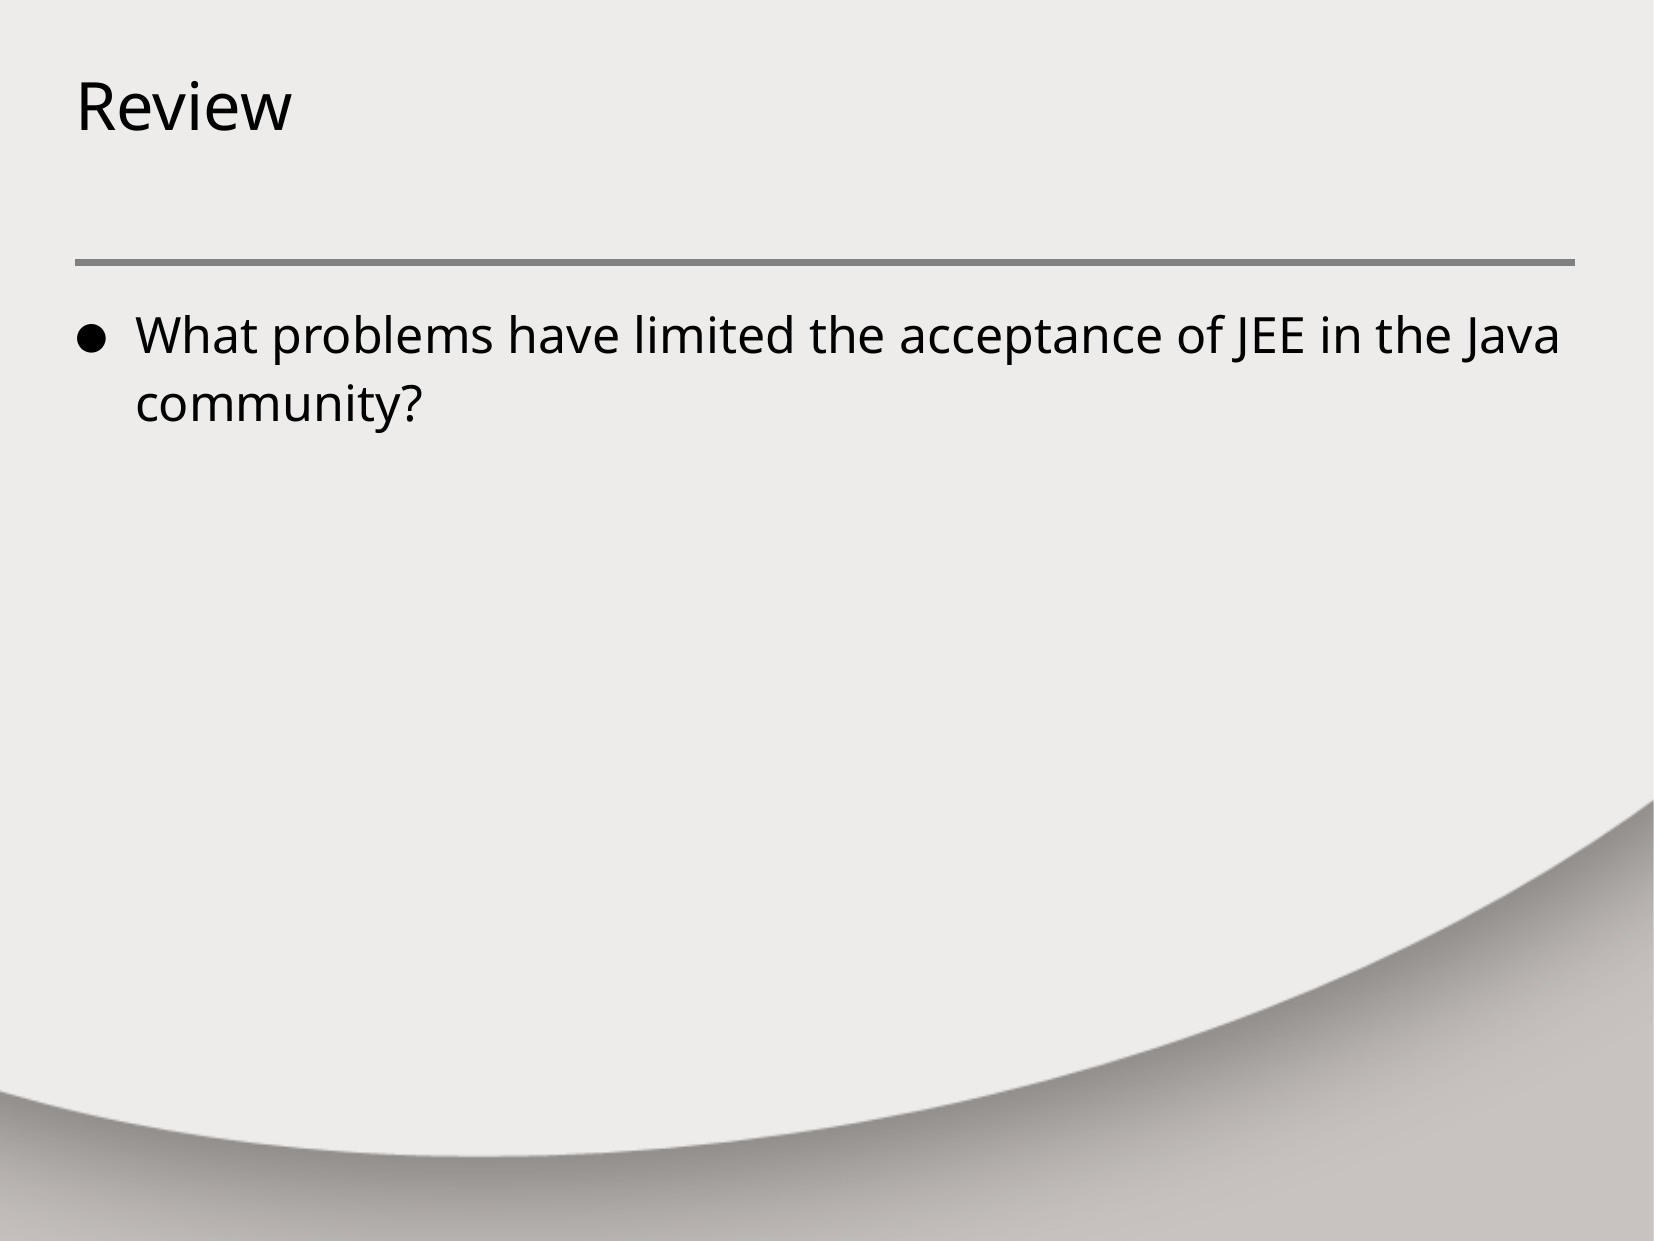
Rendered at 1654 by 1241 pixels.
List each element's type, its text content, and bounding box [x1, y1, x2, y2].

list What problems have limited the acceptance of JEE in the Java community? [75, 300, 1576, 1163]
title Review [75, 75, 1576, 226]
picture [0, 0, 1654, 1241]
